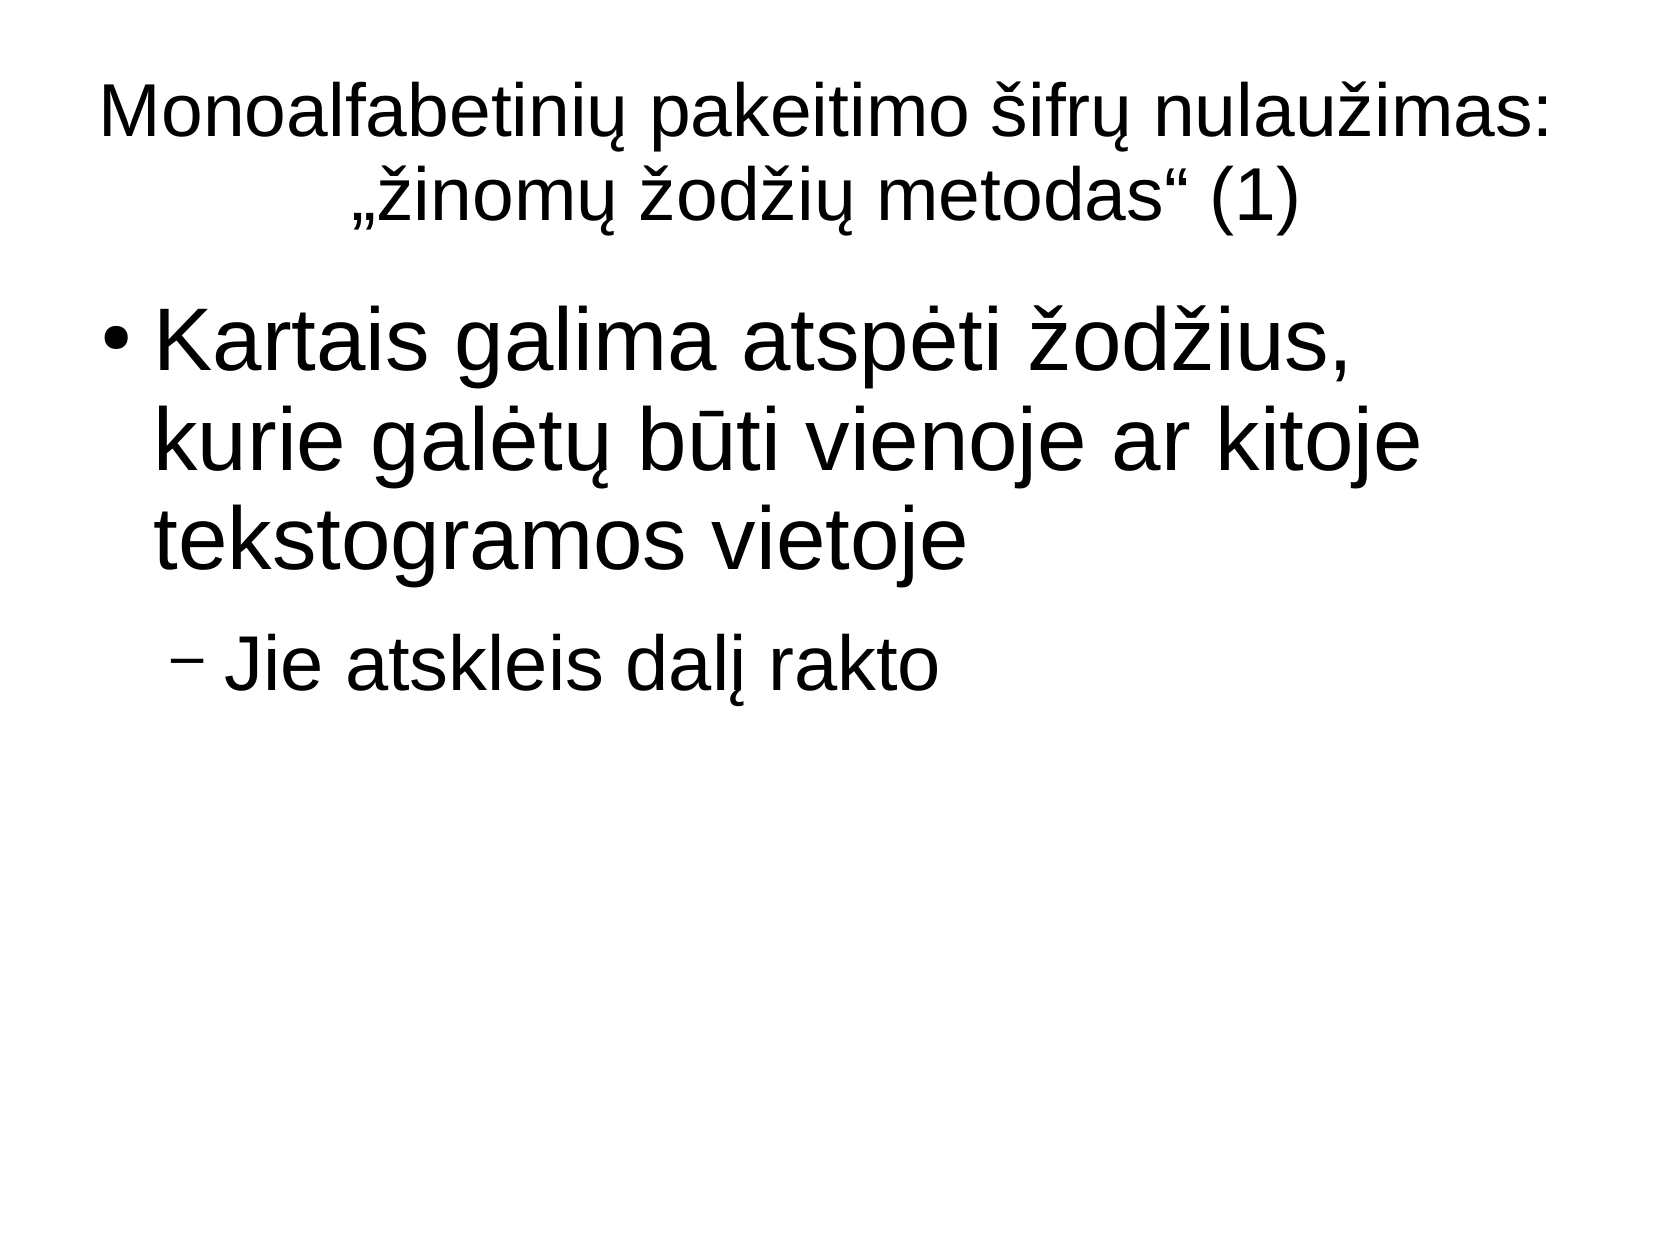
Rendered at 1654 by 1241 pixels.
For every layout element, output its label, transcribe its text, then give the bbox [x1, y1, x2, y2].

list Kartais galima atspėti žodžius, kurie galėtų būti vienoje ar kitoje tekstogramos vietoje Jie atskleis dalį rakto [82, 290, 1571, 1010]
title Monoalfabetinių pakeitimo šifrų nulaužimas: „žinomų žodžių metodas“ (1) [82, 49, 1571, 257]
